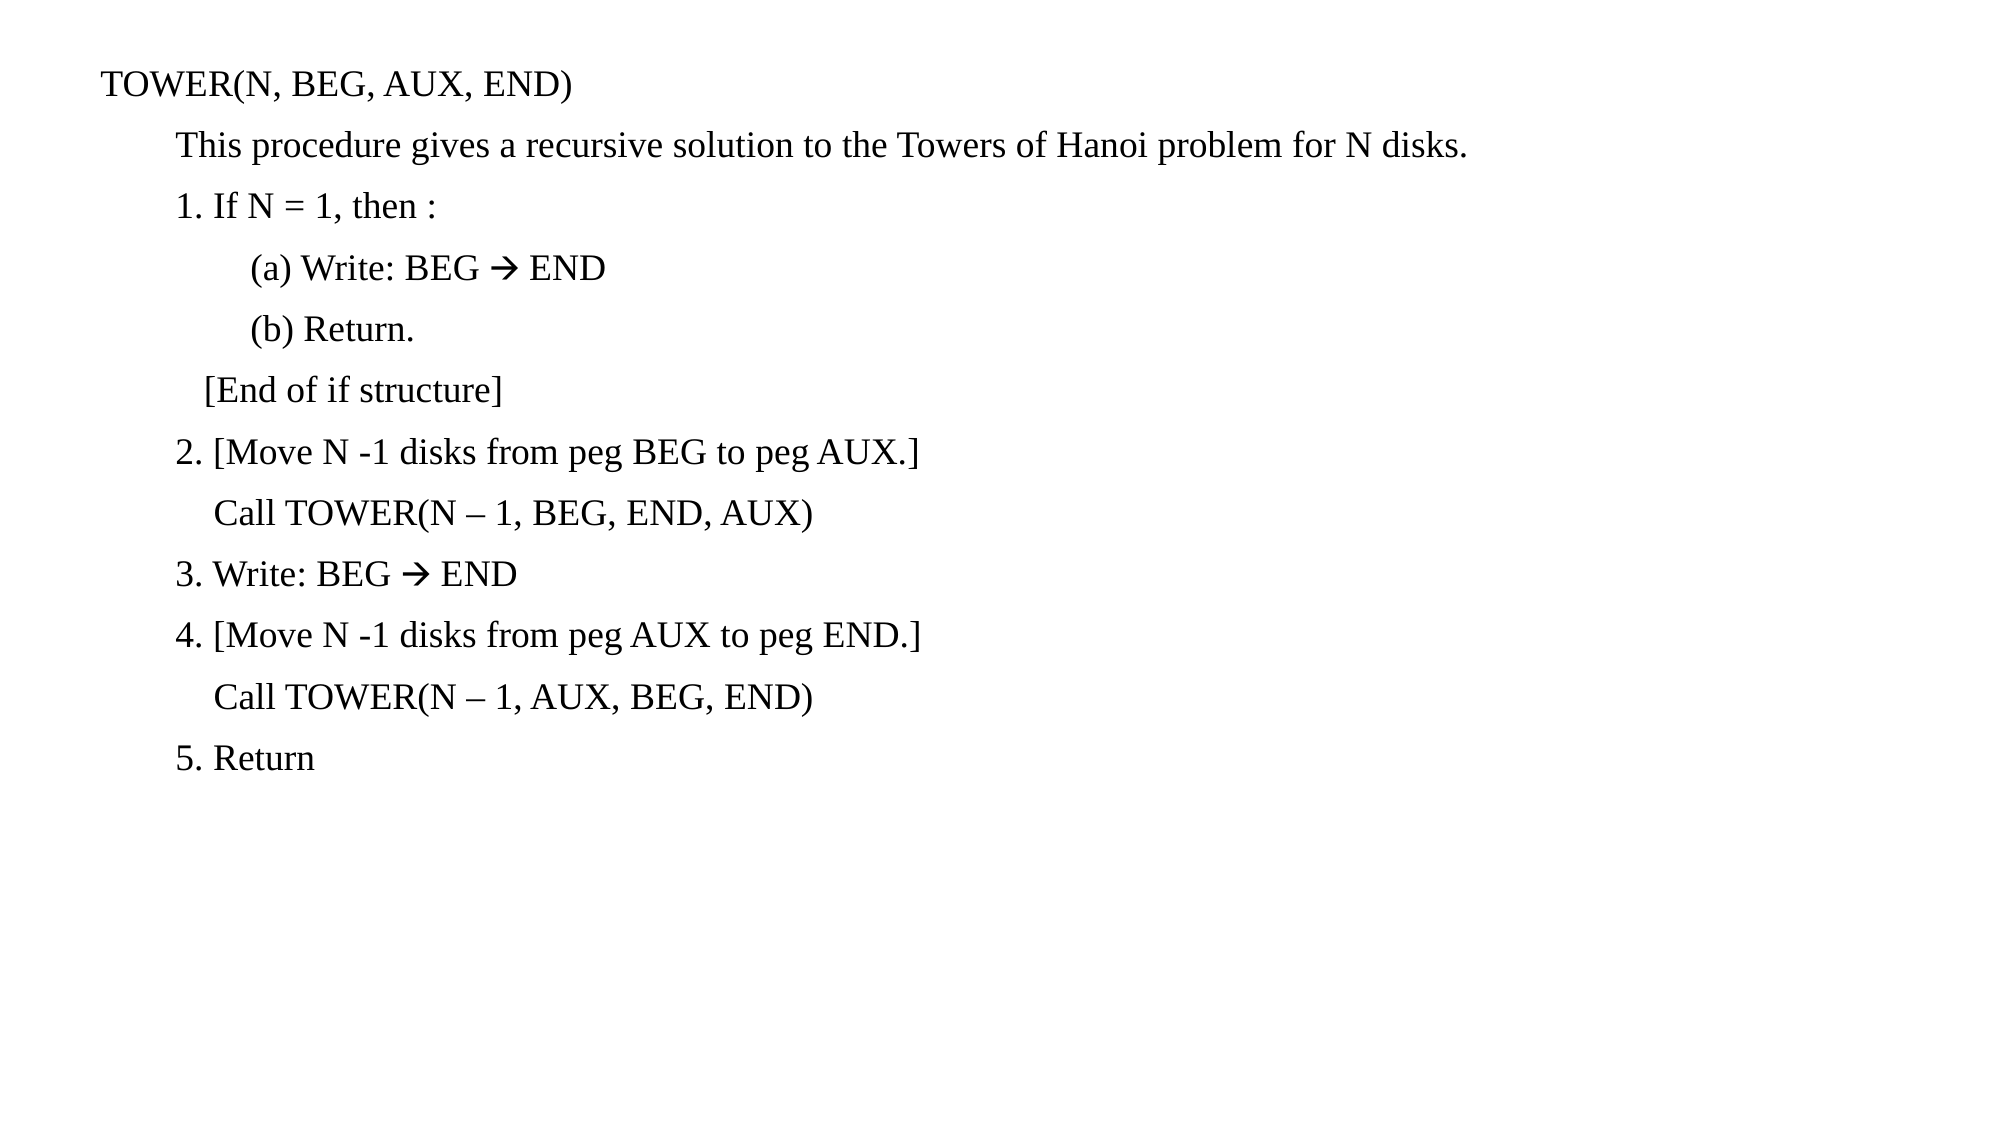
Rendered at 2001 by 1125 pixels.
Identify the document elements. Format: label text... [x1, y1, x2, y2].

list TOWER(N, BEG, AUX, END) This procedure gives a recursive solution to the Towers of Hanoi problem for N disks. 1. If N = 1, then : (a) Write: BEG 🡪 END (b) Return. [End of if structure] 2. [Move N -1 disks from peg BEG to peg AUX.] Call TOWER(N – 1, BEG, END, AUX) 3. Write: BEG 🡪 END 4. [Move N -1 disks from peg AUX to peg END.] Call TOWER(N – 1, AUX, BEG, END) 5. Return [85, 56, 1863, 1097]
